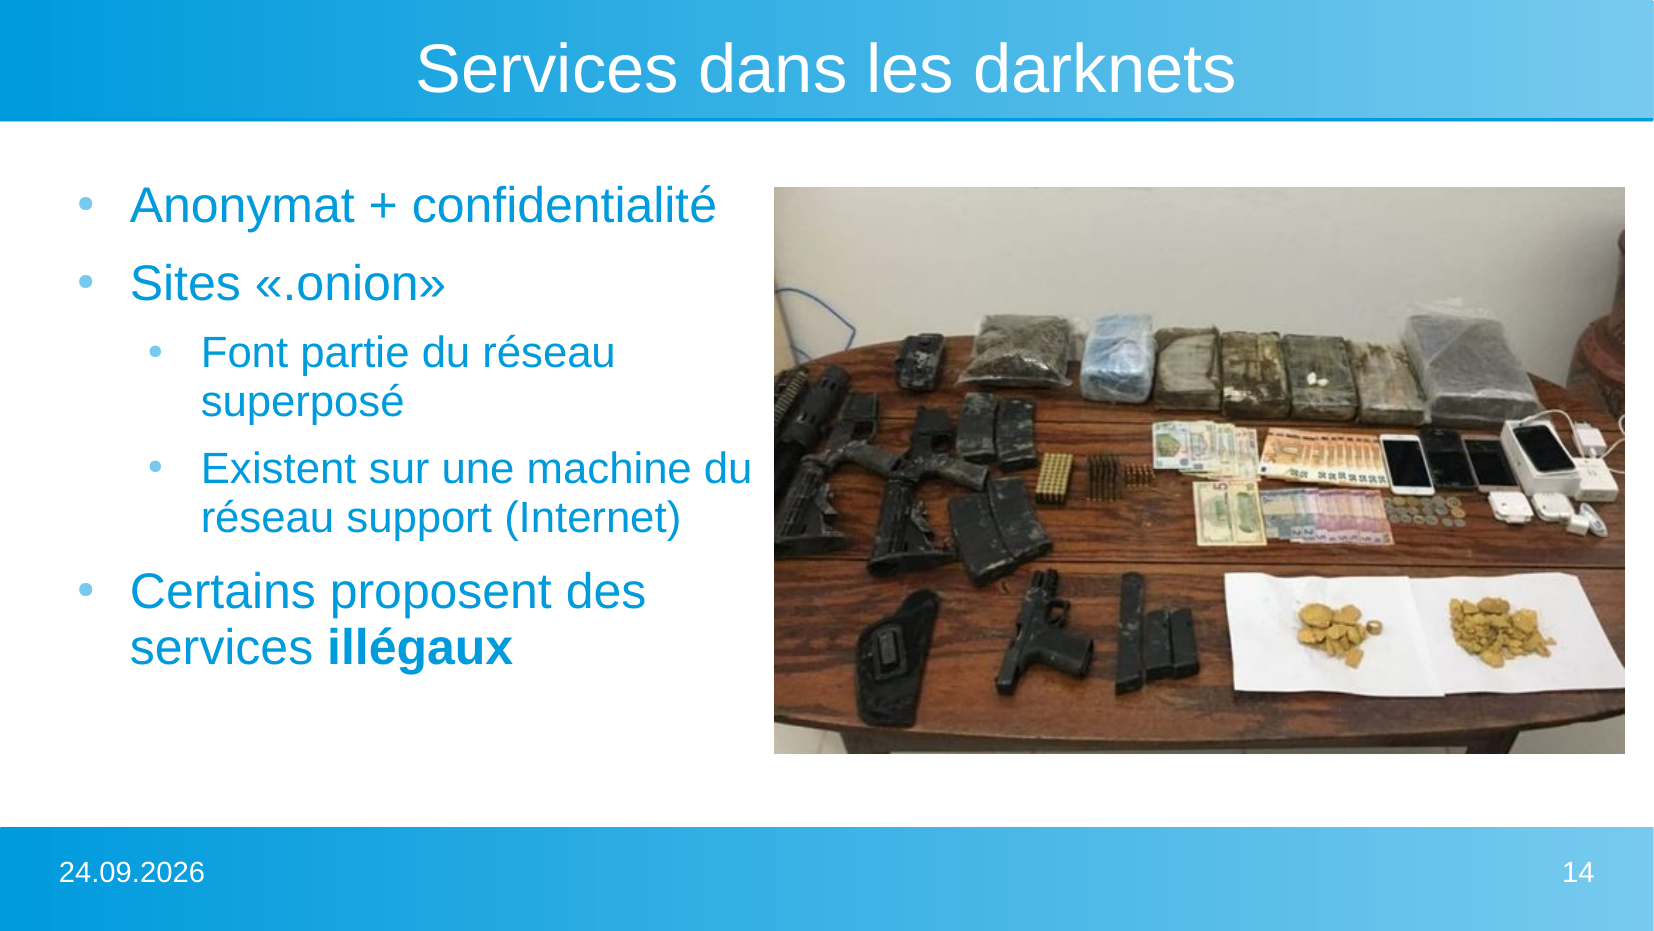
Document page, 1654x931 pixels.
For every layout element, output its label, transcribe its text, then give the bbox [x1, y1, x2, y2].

picture [774, 187, 1625, 754]
title Services dans les darknets [59, 29, 1595, 108]
list Anonymat + confidentialité Sites «.onion» Font partie du réseau superposé Existent sur une machine du réseau support (Internet) Certains proposent des services illégaux [59, 177, 809, 768]
